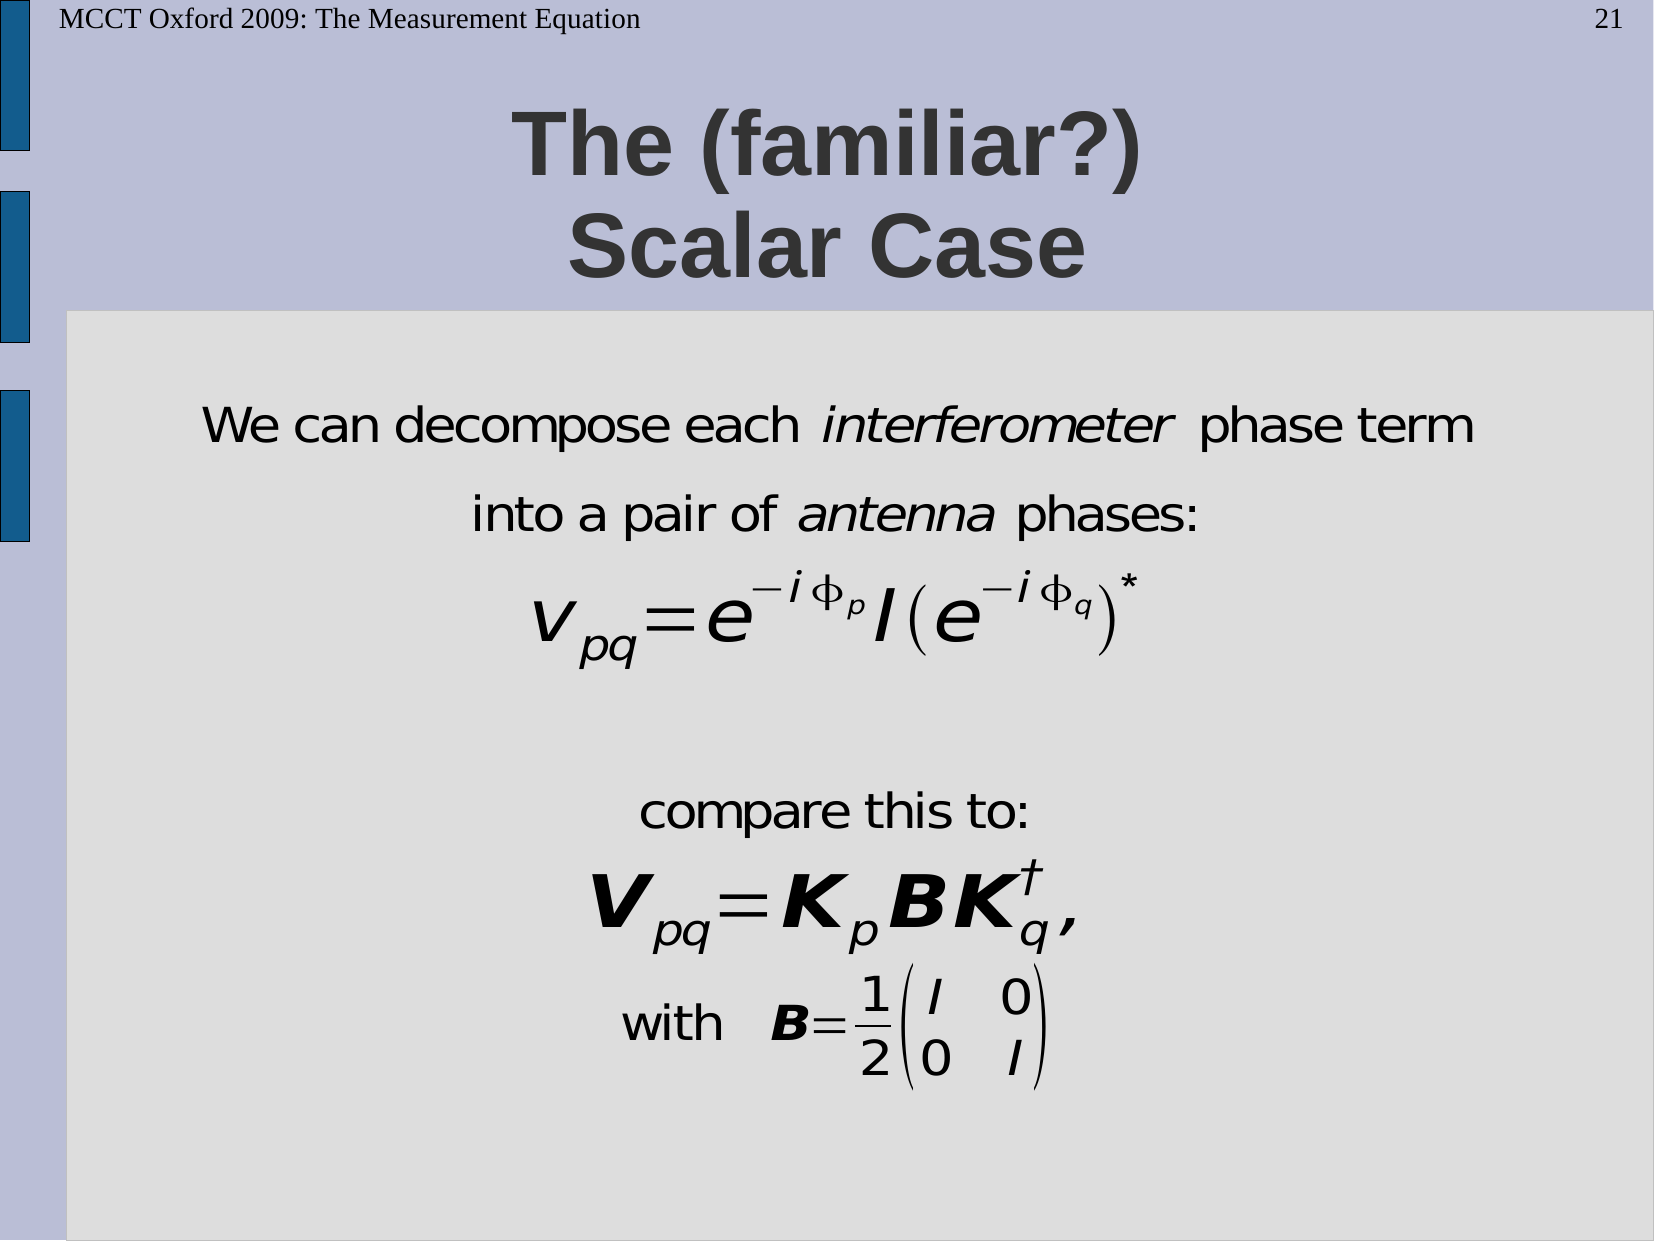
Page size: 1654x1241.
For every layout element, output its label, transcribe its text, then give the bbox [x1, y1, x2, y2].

title The (familiar?) Scalar Case [121, 87, 1534, 302]
chart [192, 376, 1477, 1093]
